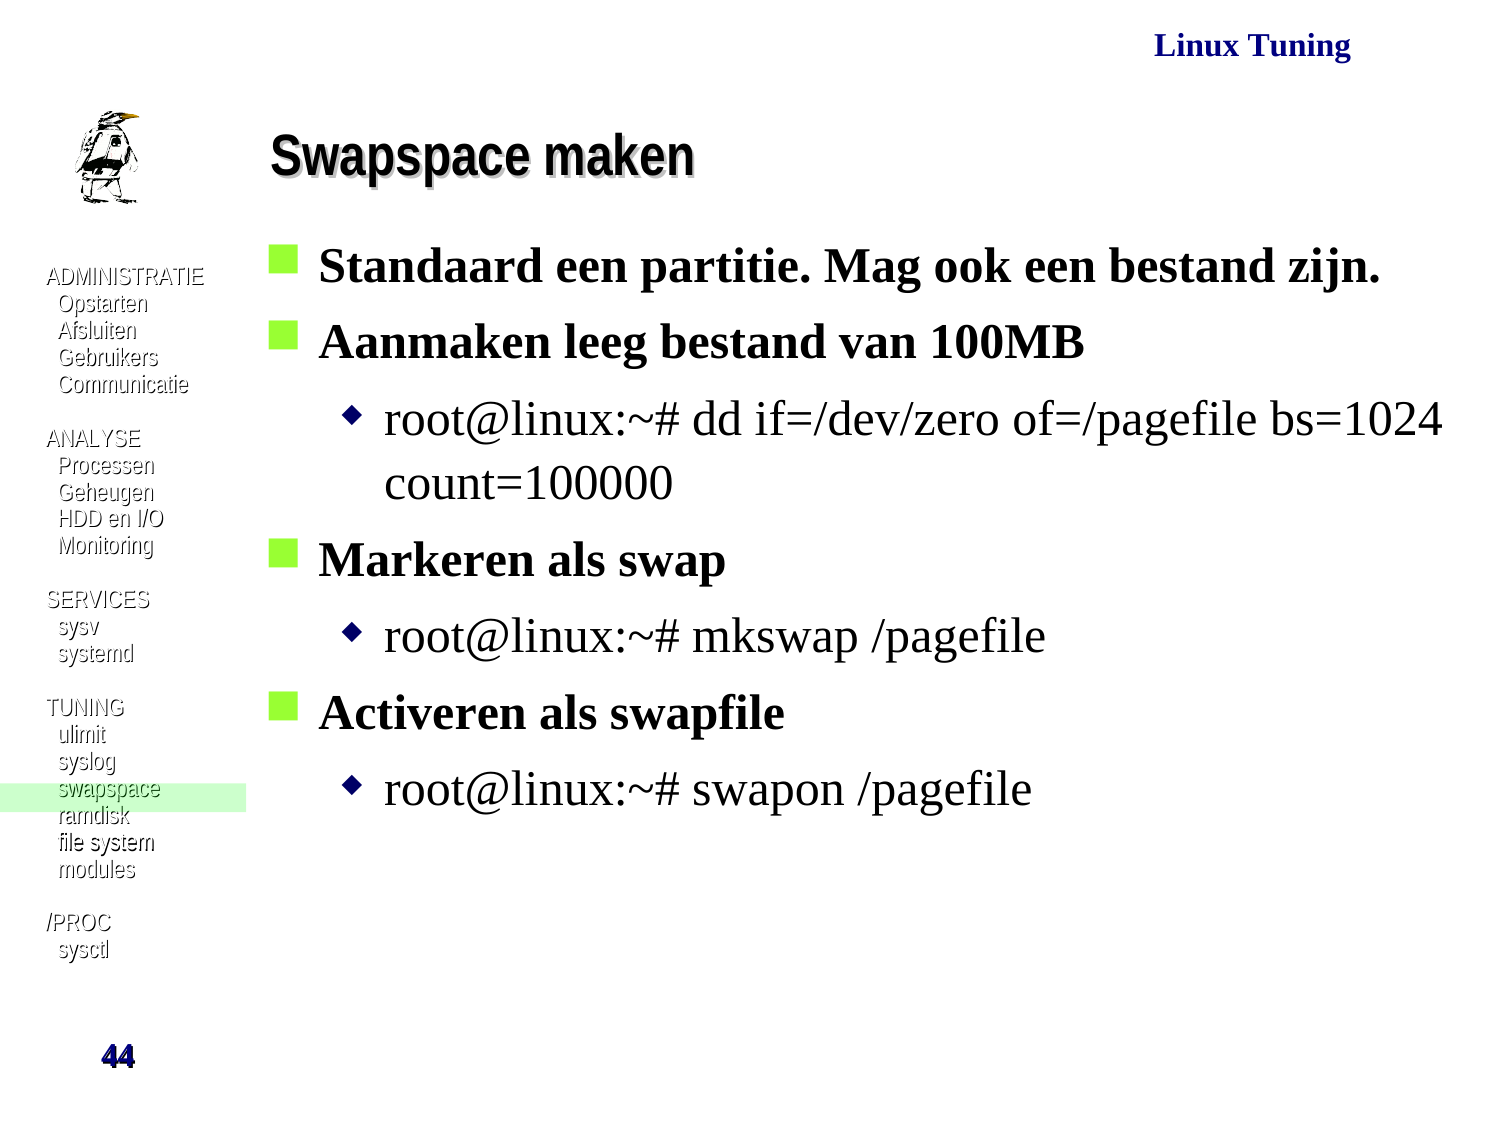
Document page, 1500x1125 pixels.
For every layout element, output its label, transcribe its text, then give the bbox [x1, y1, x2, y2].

list Standaard een partitie. Mag ook een bestand zijn. Aanmaken leeg bestand van 100MB root@linux:~# dd if=/dev/zero of=/pagefile bs=1024 count=100000 Markeren als swap root@linux:~# mkswap /pagefile Activeren als swapfile root@linux:~# swapon /pagefile [264, 229, 1486, 885]
picture [57, 105, 143, 206]
text_box [0, 783, 247, 813]
title Swapspace maken [270, 41, 1500, 250]
